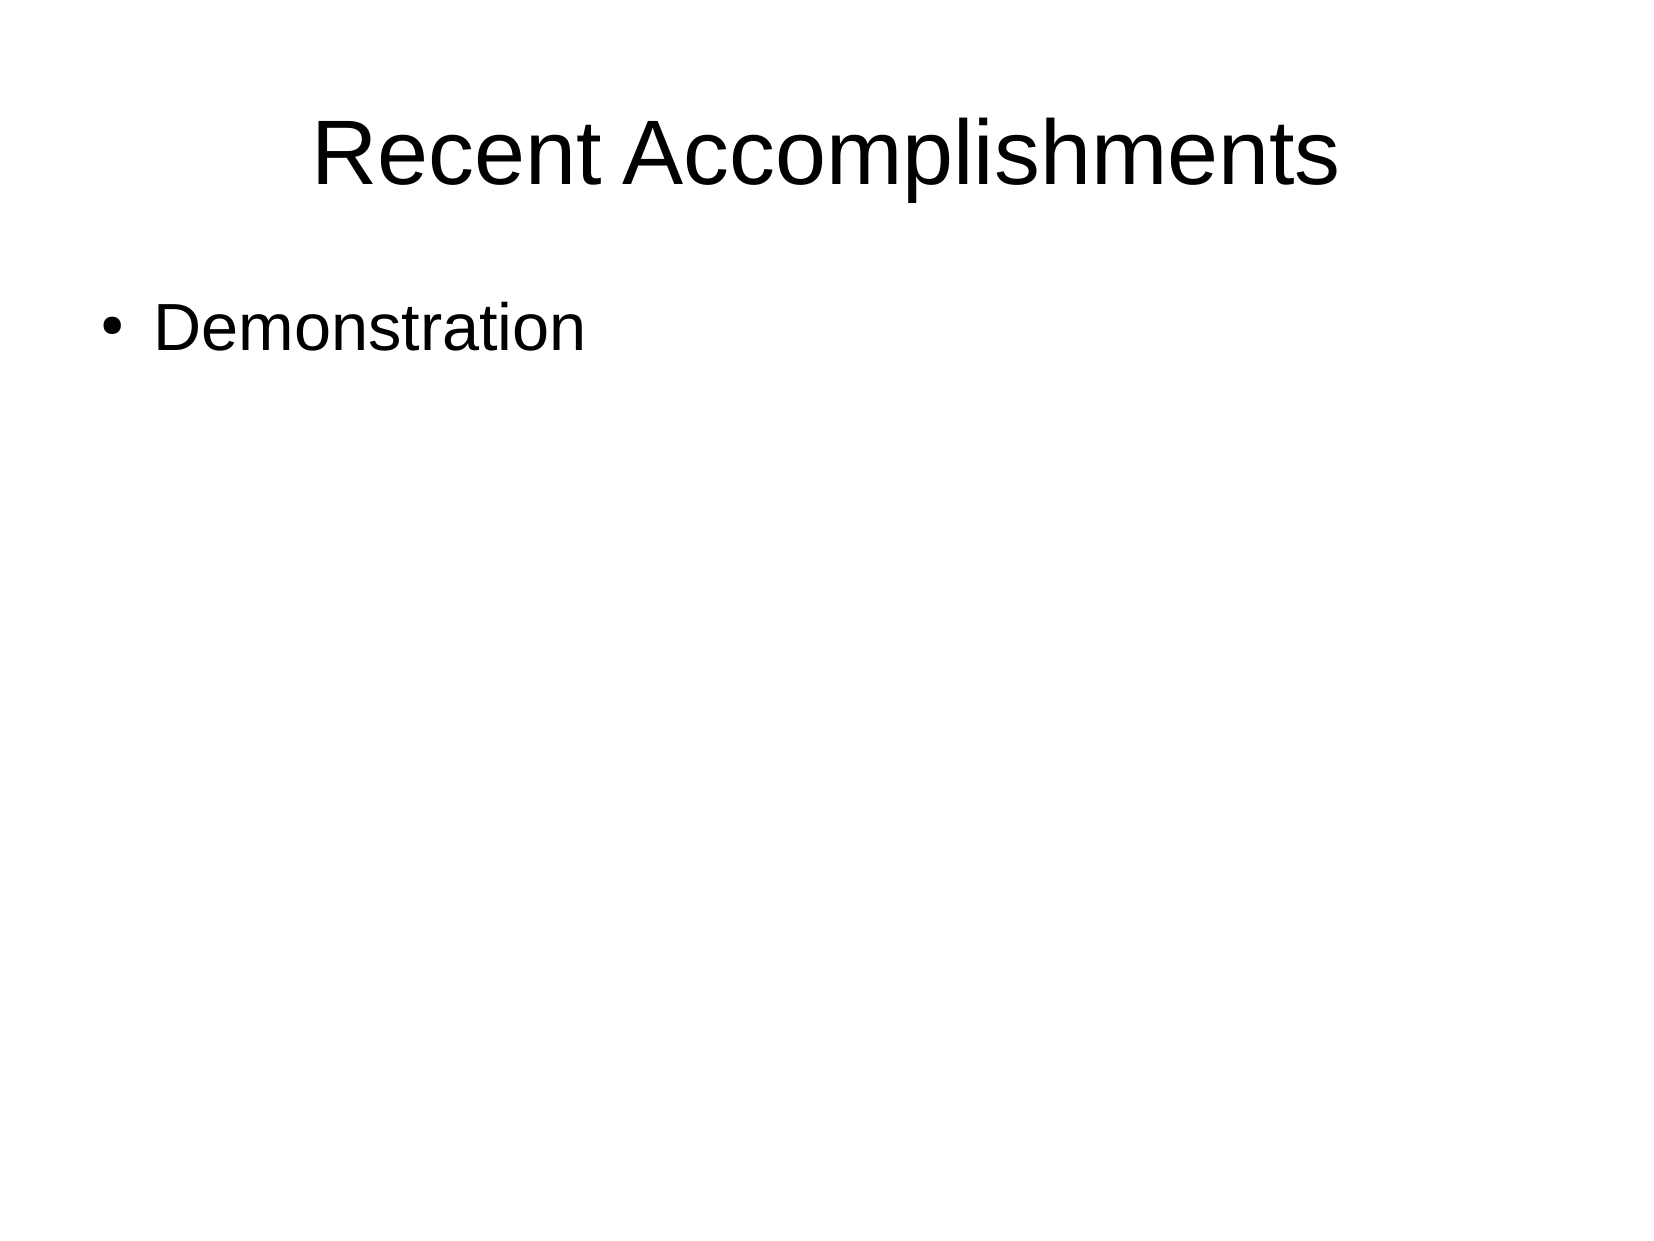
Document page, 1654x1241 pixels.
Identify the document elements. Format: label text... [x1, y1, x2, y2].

title Recent Accomplishments [82, 56, 1571, 250]
list Demonstration [82, 290, 1571, 1094]
